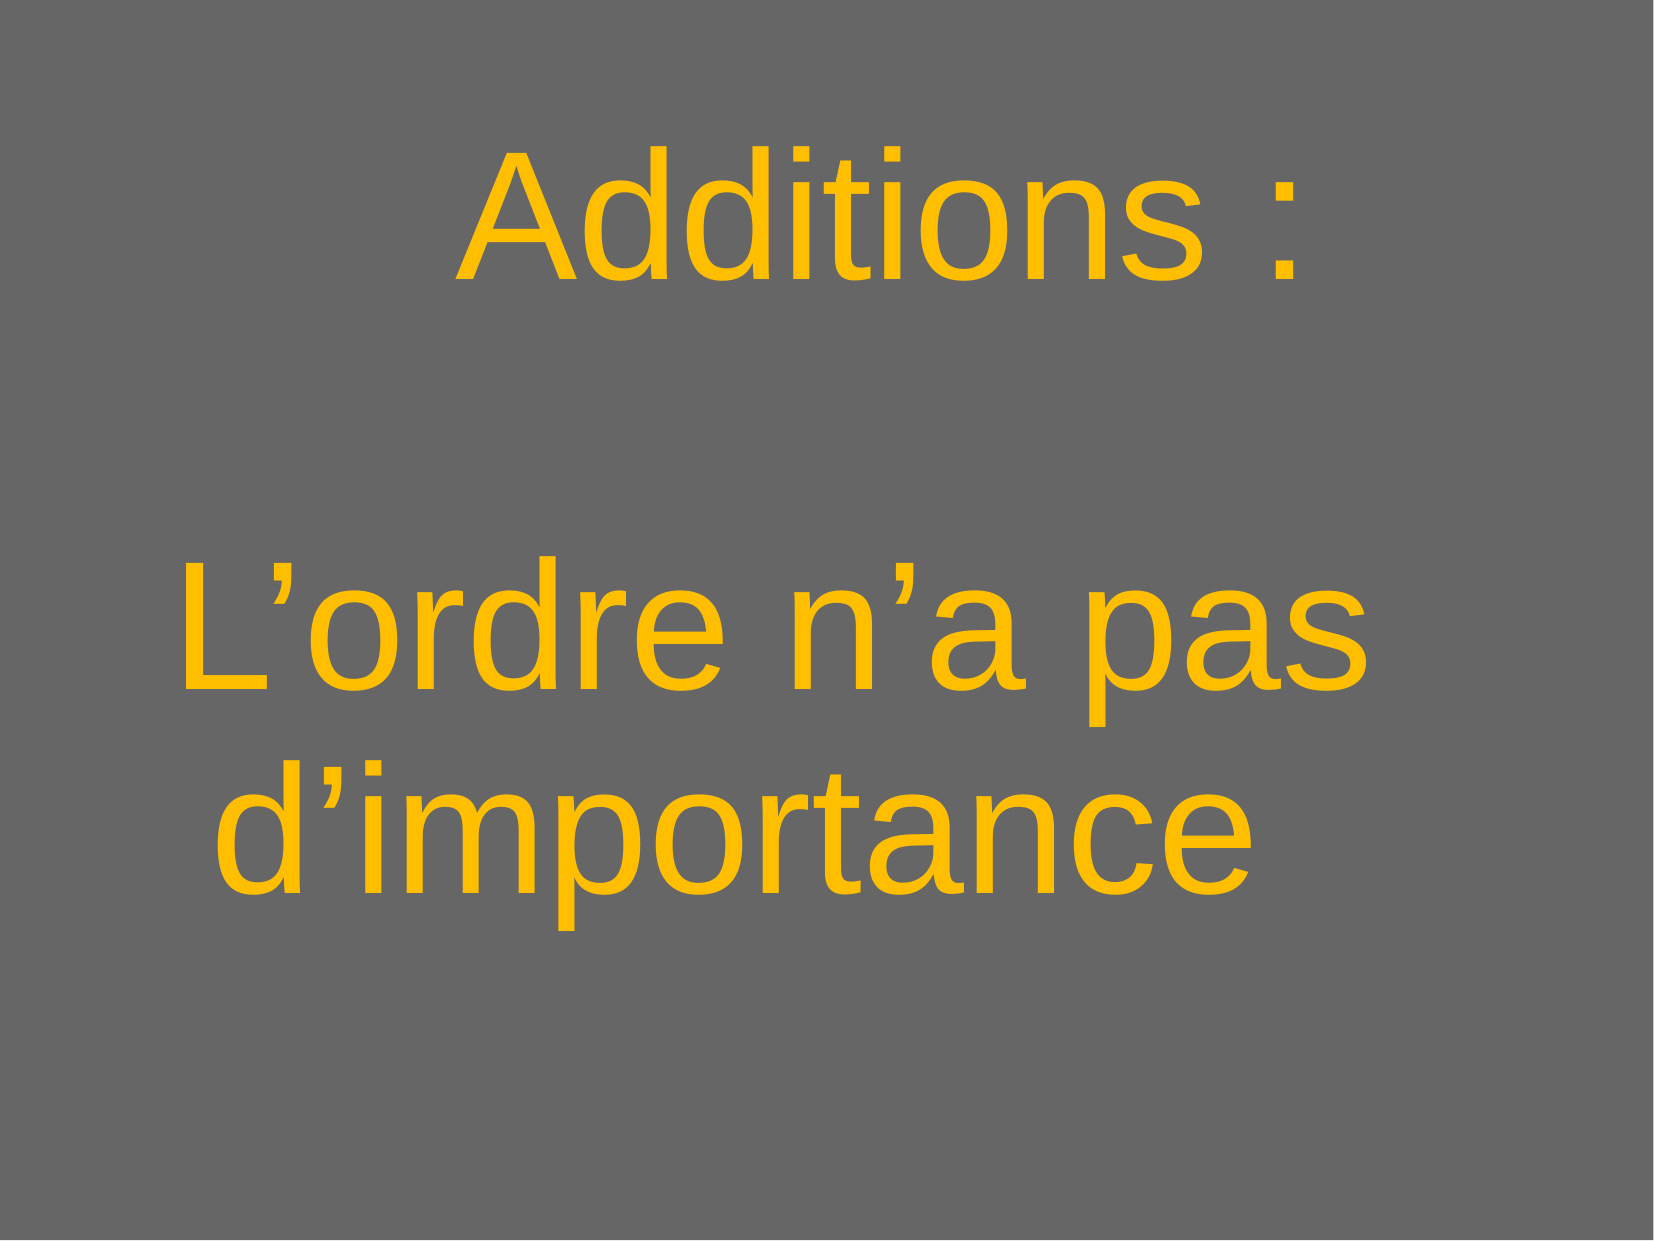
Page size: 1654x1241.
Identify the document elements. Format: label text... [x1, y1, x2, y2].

text_box [0, 0, 1654, 1241]
text_box Additions : L’ordre n’a pas d’importance [82, 106, 1642, 941]
